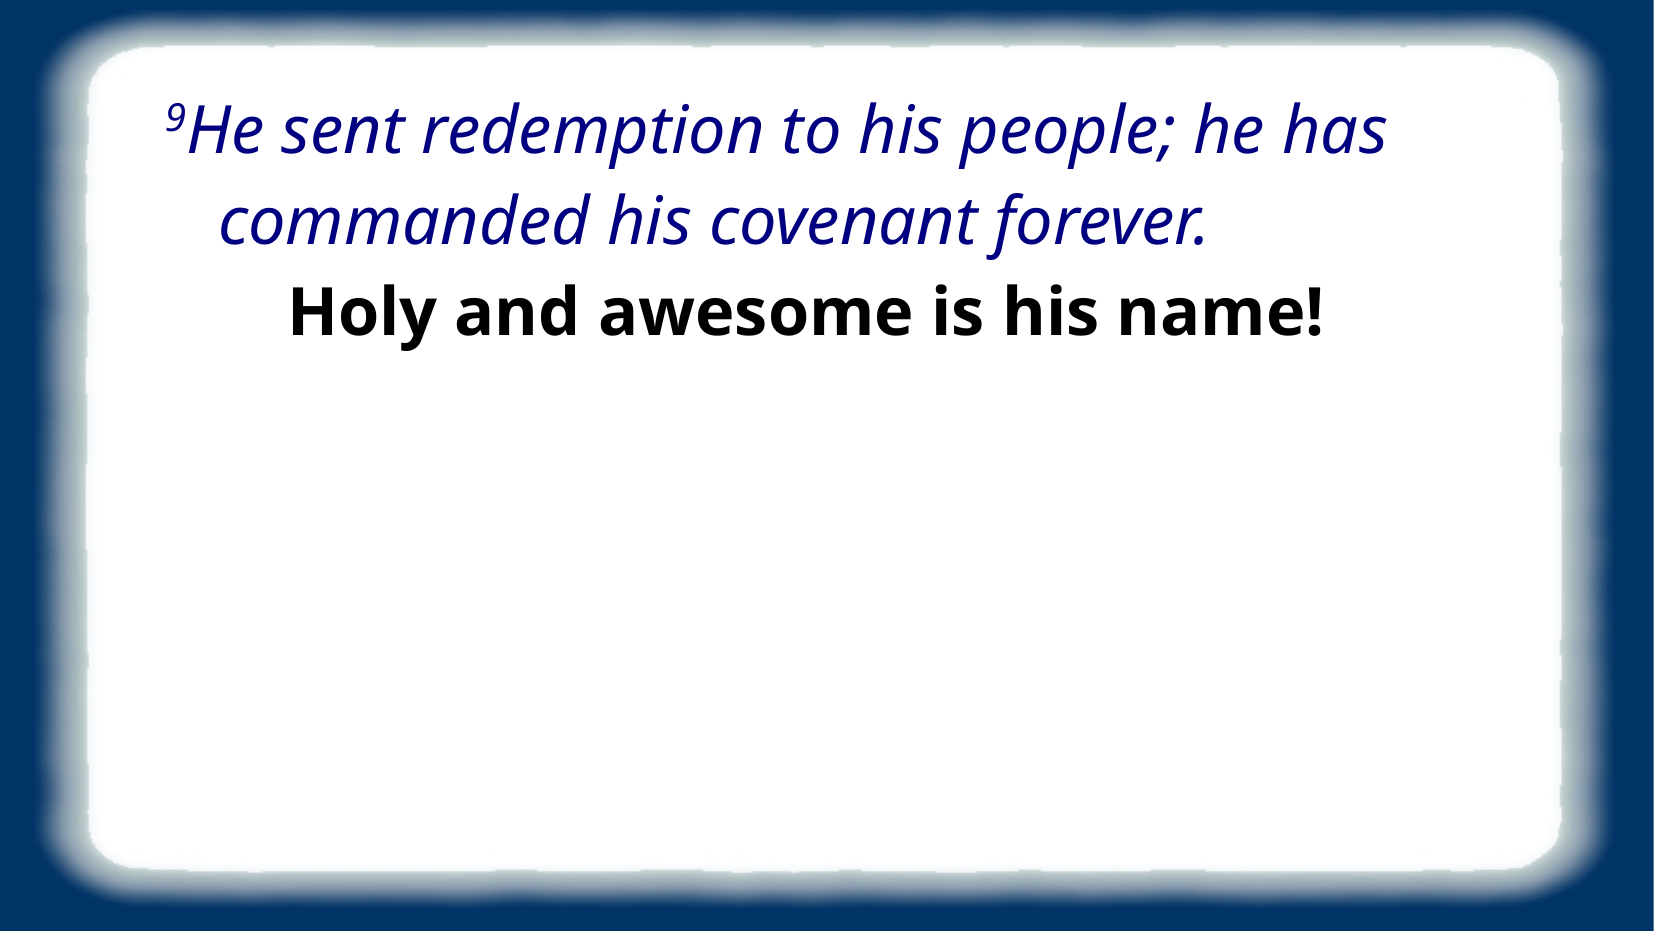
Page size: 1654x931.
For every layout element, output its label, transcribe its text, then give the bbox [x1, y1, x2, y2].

picture [0, 0, 1654, 931]
text_box 9He sent redemption to his people; he has commanded his covenant forever. Holy and awesome is his name! [150, 75, 1516, 376]
